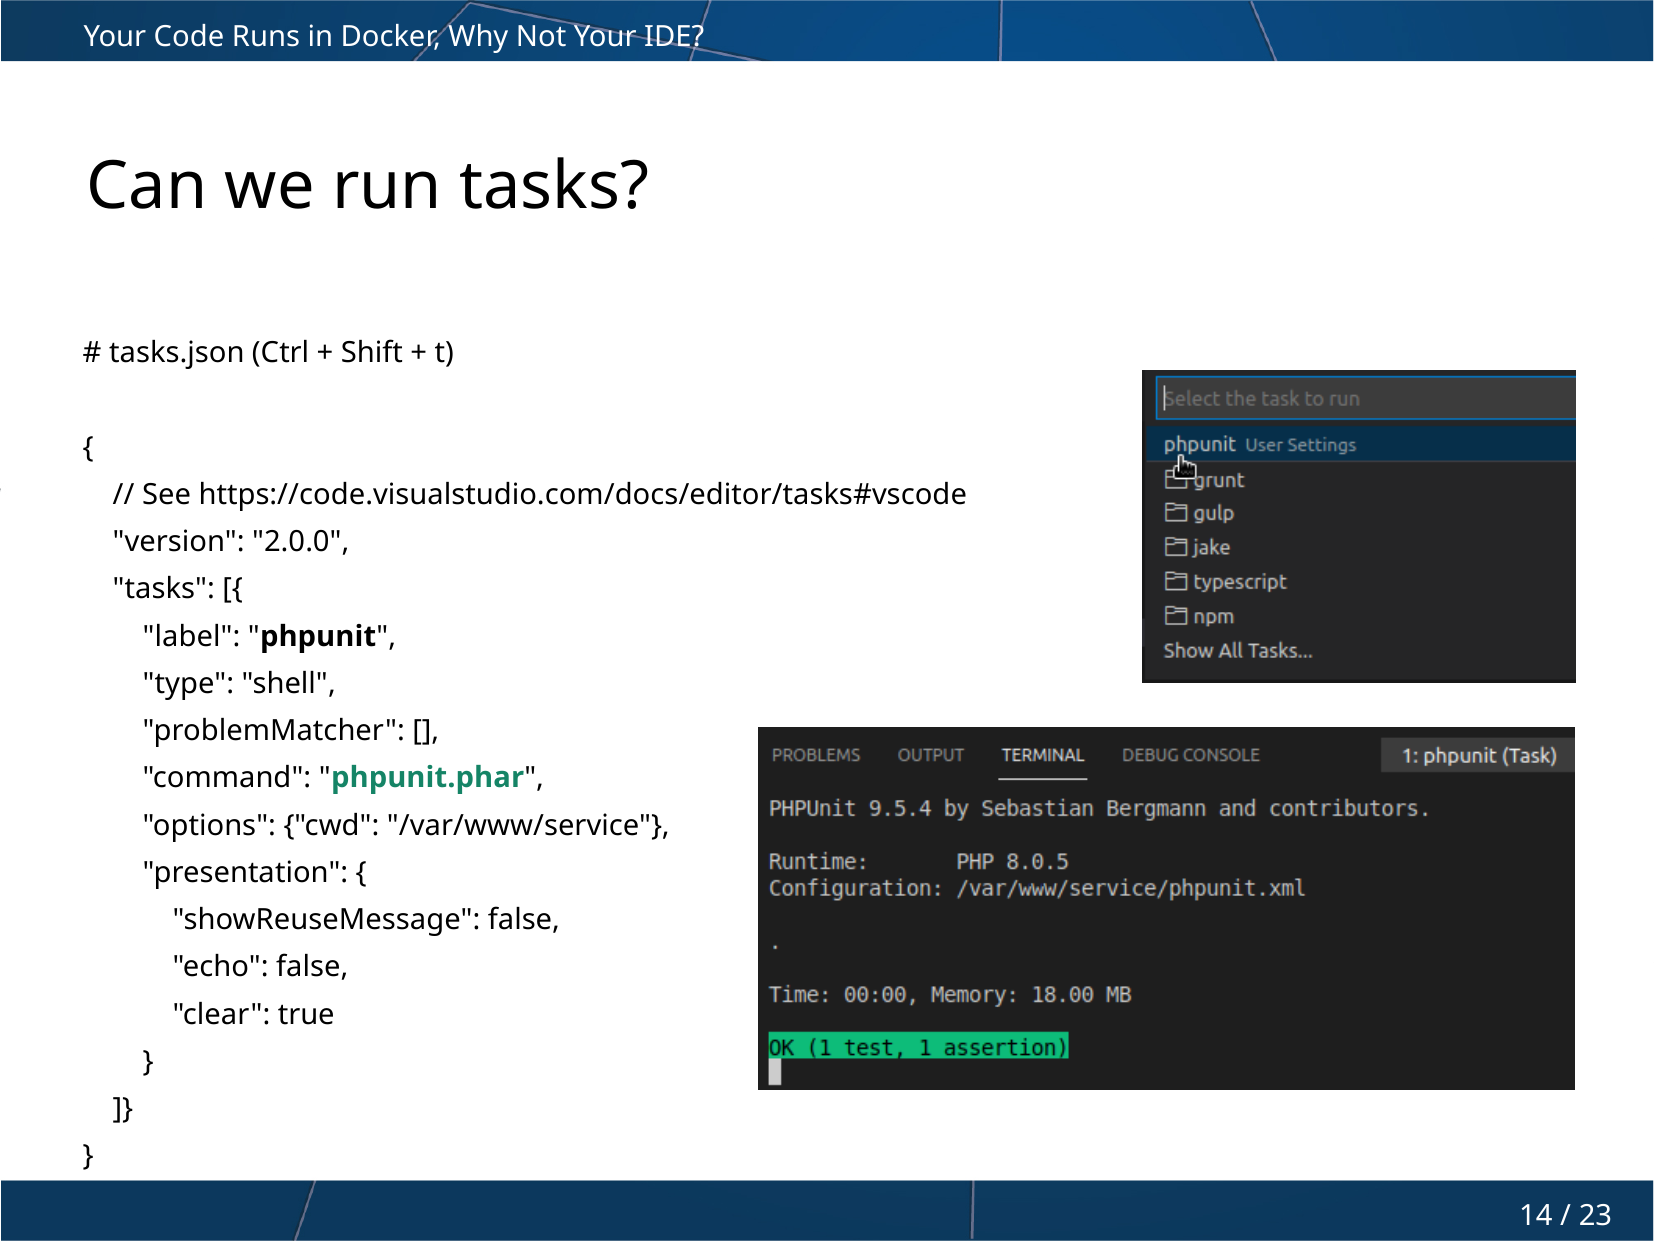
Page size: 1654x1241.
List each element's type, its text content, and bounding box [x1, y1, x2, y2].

title Can we run tasks? [86, 86, 1576, 279]
picture [0, 0, 1654, 1241]
list # tasks.json (Ctrl + Shift + t) { // See https://code.visualstudio.com/docs/editor/tasks#vscode "version": "2.0.0", "tasks": [{ "label": "phpunit", "type": "shell", "problemMatcher": [], "command": "phpunit.phar", "options": {"cwd": "/var/www/service"}, "presentation": { "showReuseMessage": false, "echo": false, "clear": true } ]} } [82, 331, 1571, 1076]
